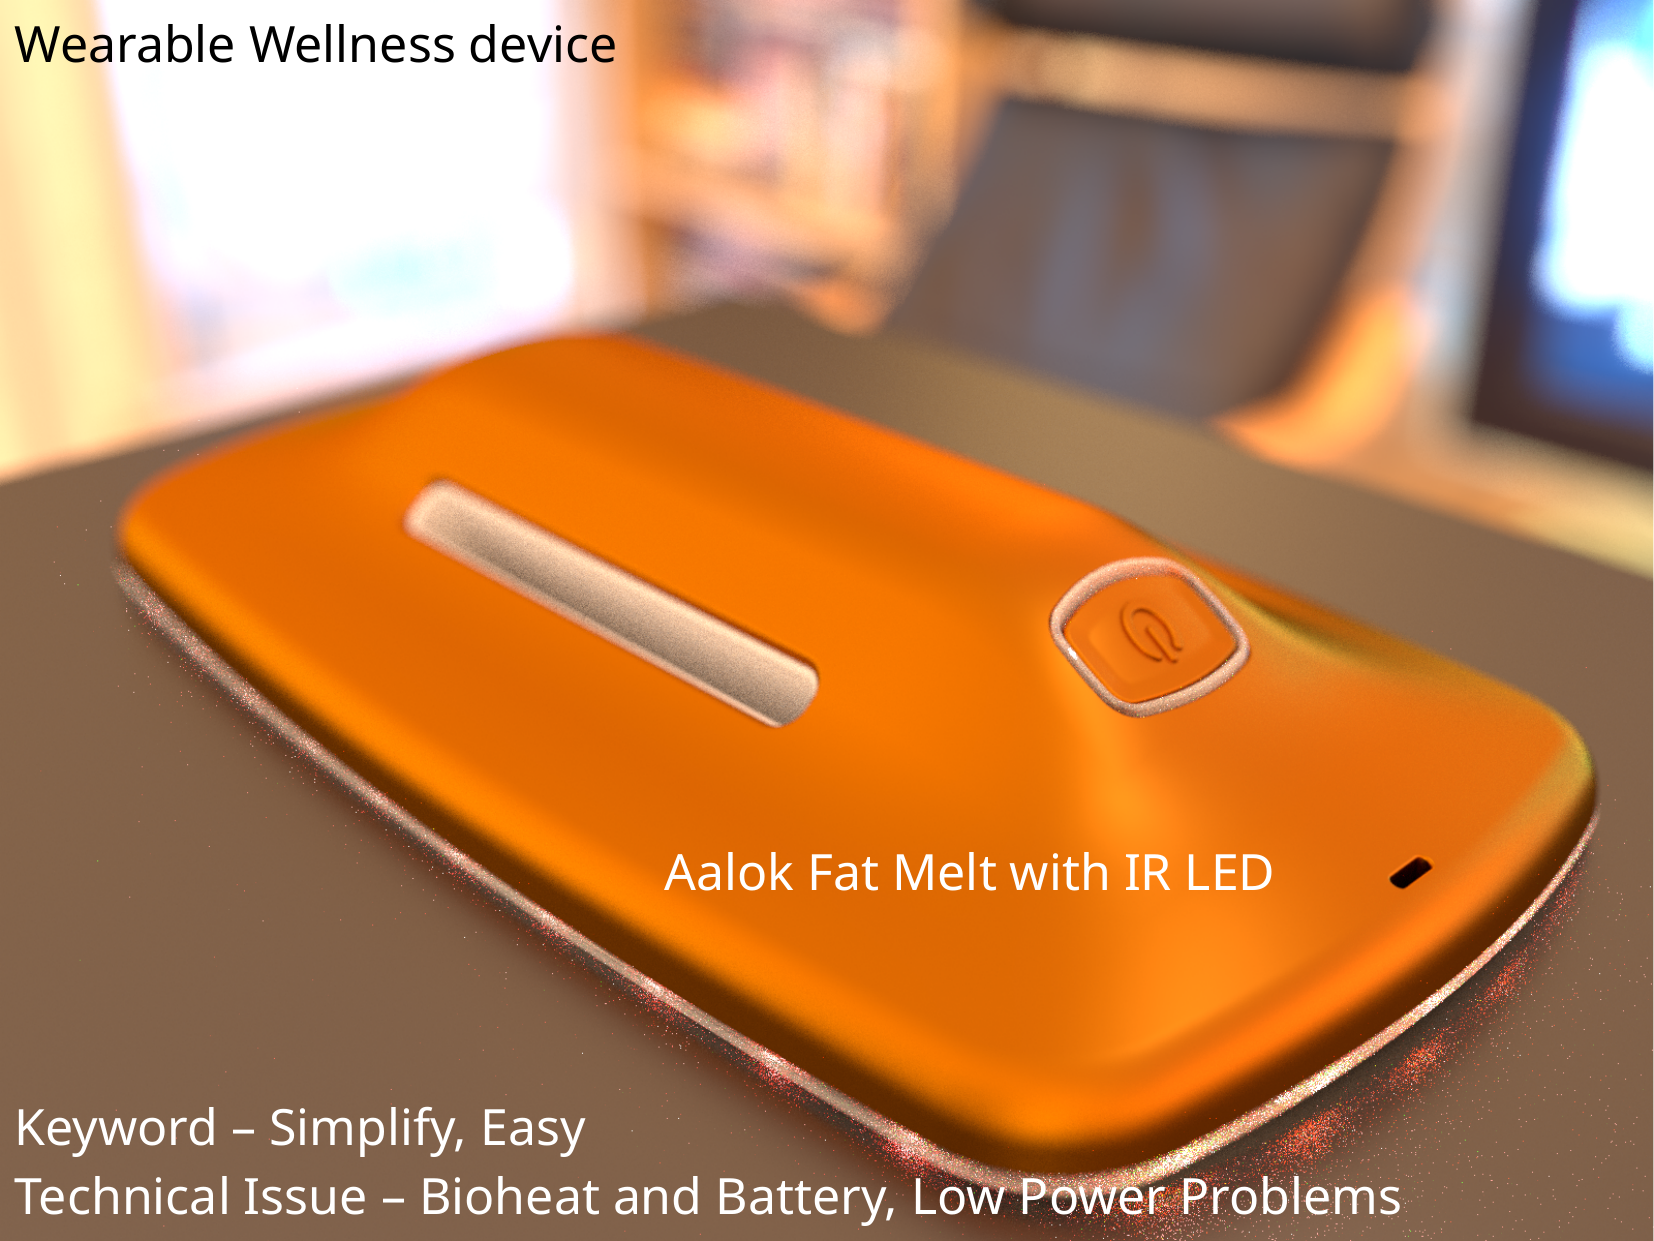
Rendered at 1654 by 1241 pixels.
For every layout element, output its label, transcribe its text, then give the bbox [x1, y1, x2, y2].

text_box Keyword – Simplify, Easy Technical Issue – Bioheat and Battery, Low Power Problems [0, 1079, 1654, 1241]
picture [0, 88, 1654, 1079]
text_box Aalok Fat Melt with IR LED [649, 826, 1371, 916]
text_box Wearable Wellness device [0, 0, 1654, 88]
